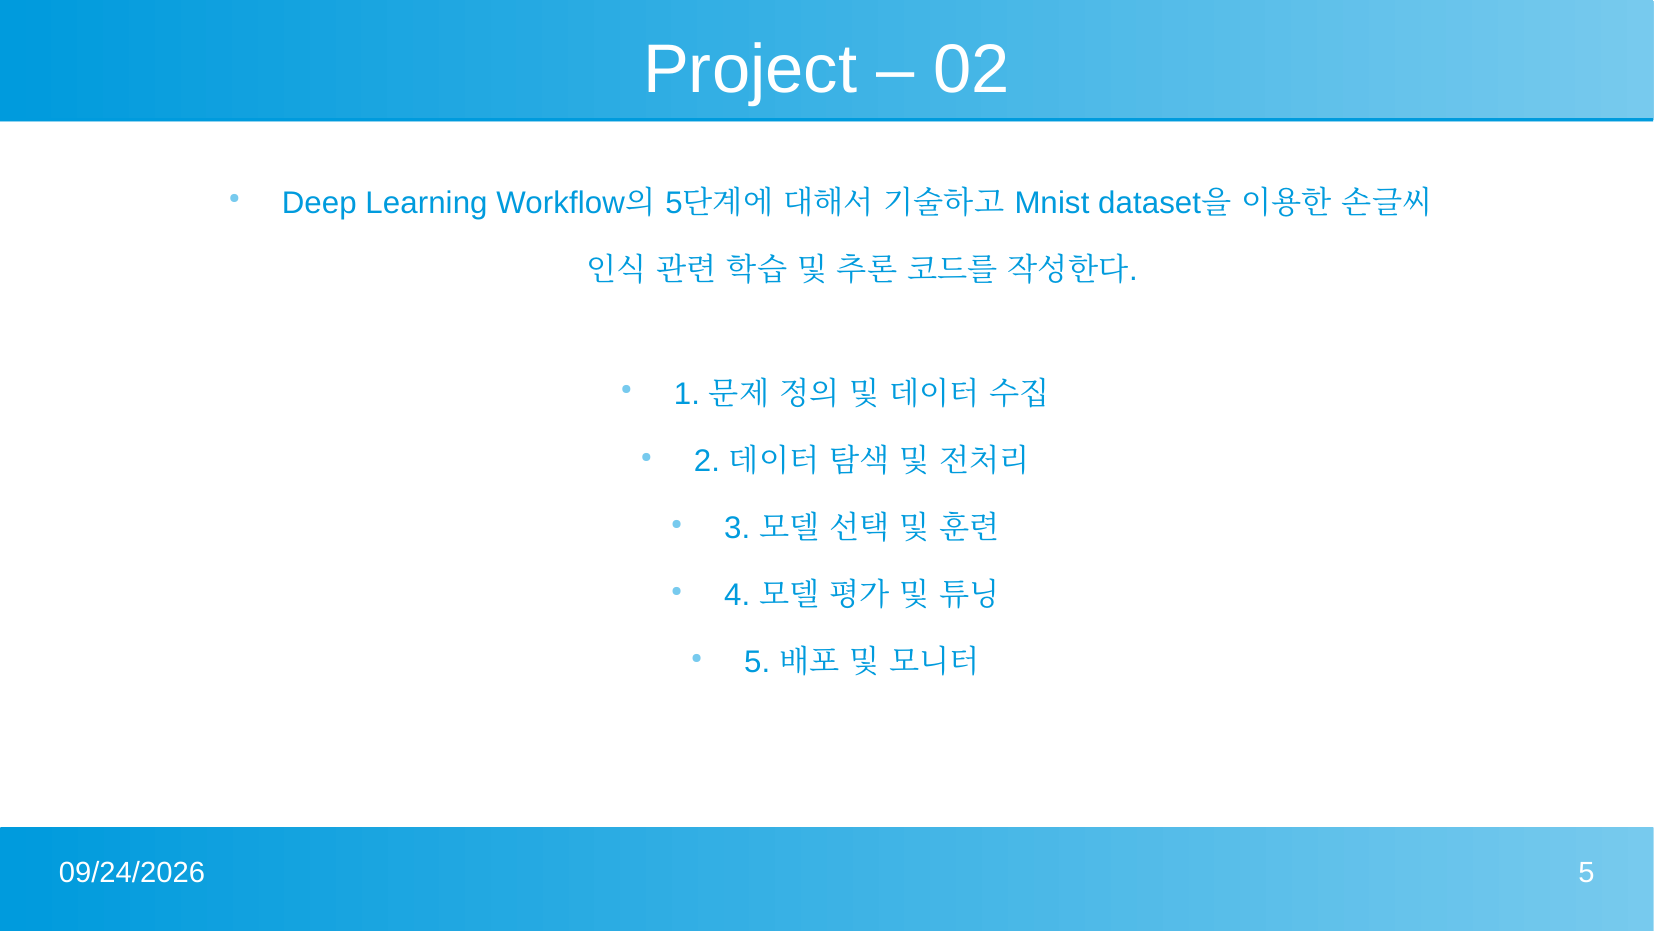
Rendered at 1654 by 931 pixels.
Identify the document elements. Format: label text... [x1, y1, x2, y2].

list Deep Learning Workflow의 5단계에 대해서 기술하고 Mnist dataset을 이용한 손글씨 인식 관련 학습 및 추론 코드를 작성한다. 1. 문제 정의 및 데이터 수집 2. 데이터 탐색 및 전처리 3. 모델 선택 및 훈련 4. 모델 평가 및 튜닝 5. 배포 및 모니터 [59, 177, 1595, 768]
title Project – 02 [59, 29, 1595, 108]
